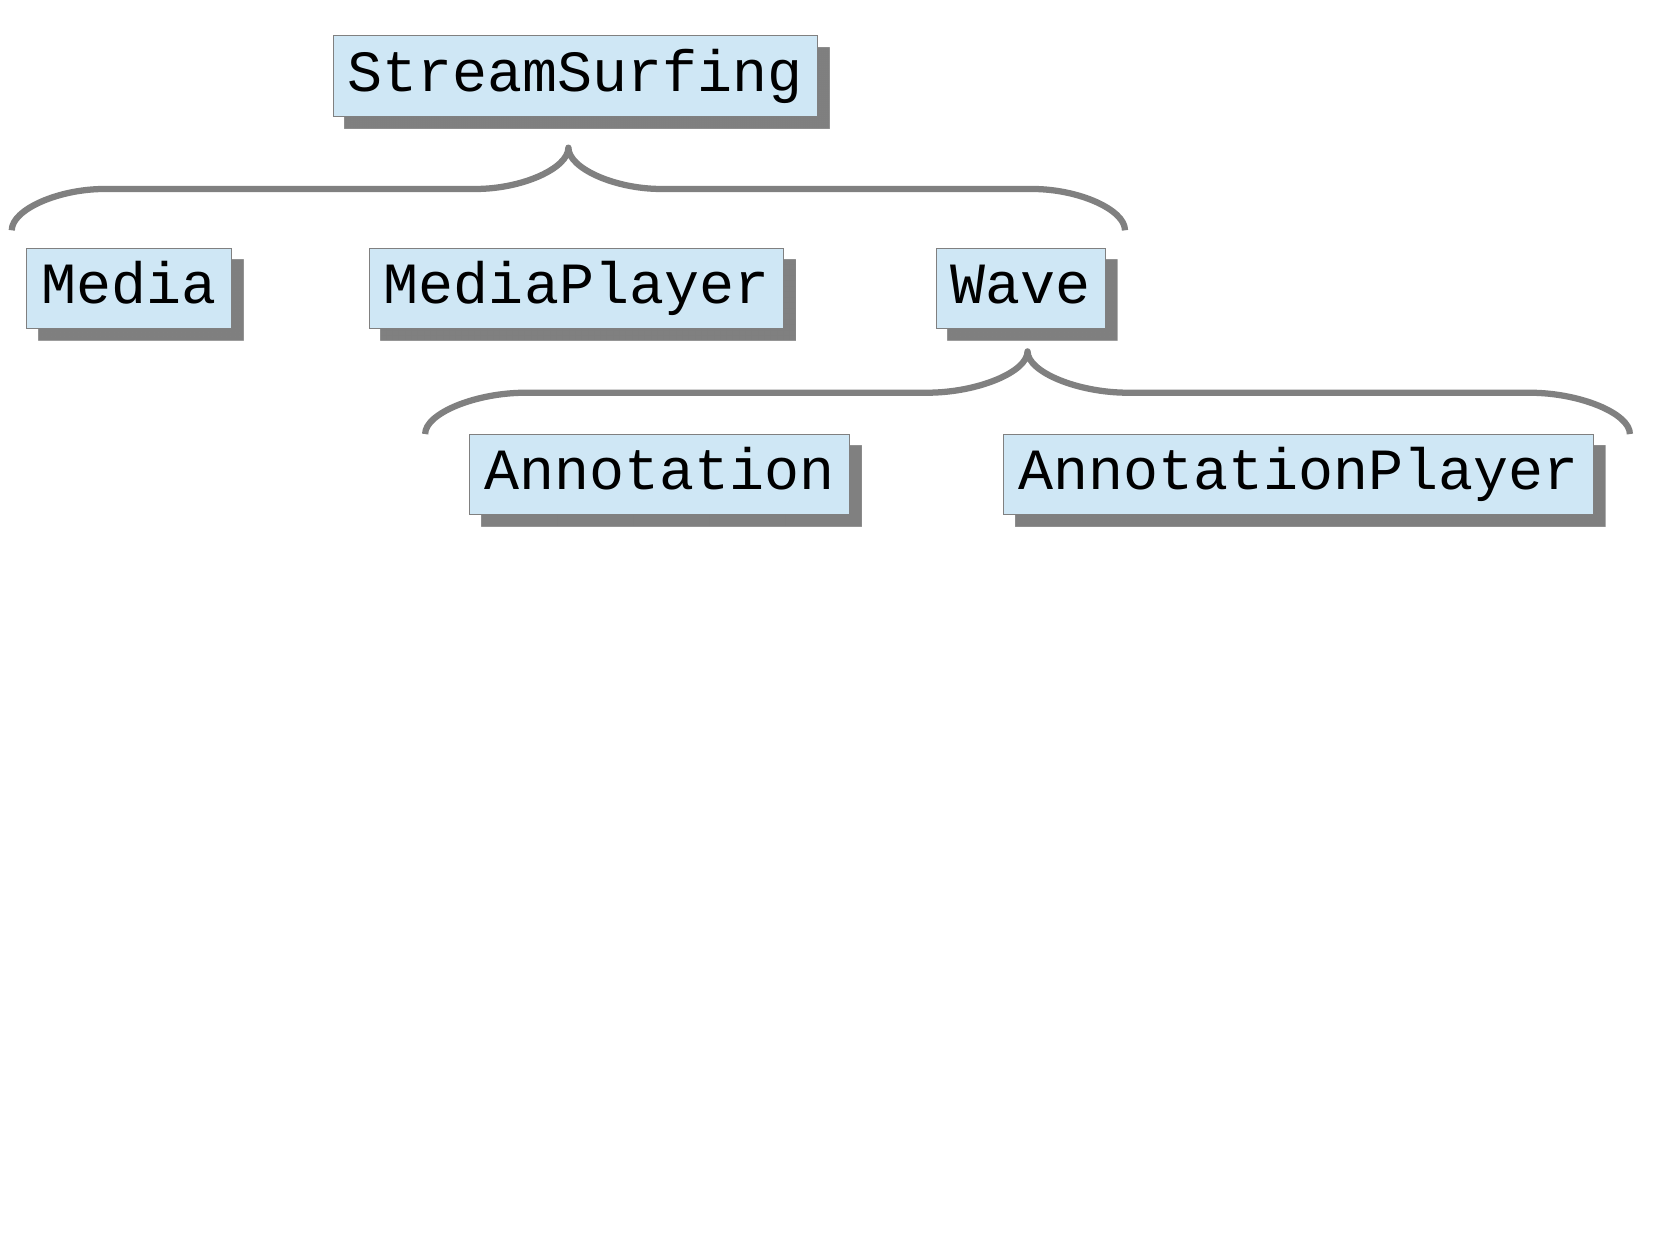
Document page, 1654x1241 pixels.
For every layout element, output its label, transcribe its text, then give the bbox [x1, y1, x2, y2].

text_box StreamSurfing [333, 35, 818, 114]
text_box Media [26, 248, 232, 326]
text_box Wave [936, 248, 1106, 326]
text_box Annotation [469, 434, 850, 512]
text_box MediaPlayer [369, 248, 784, 326]
text_box AnnotationPlayer [1003, 434, 1594, 512]
